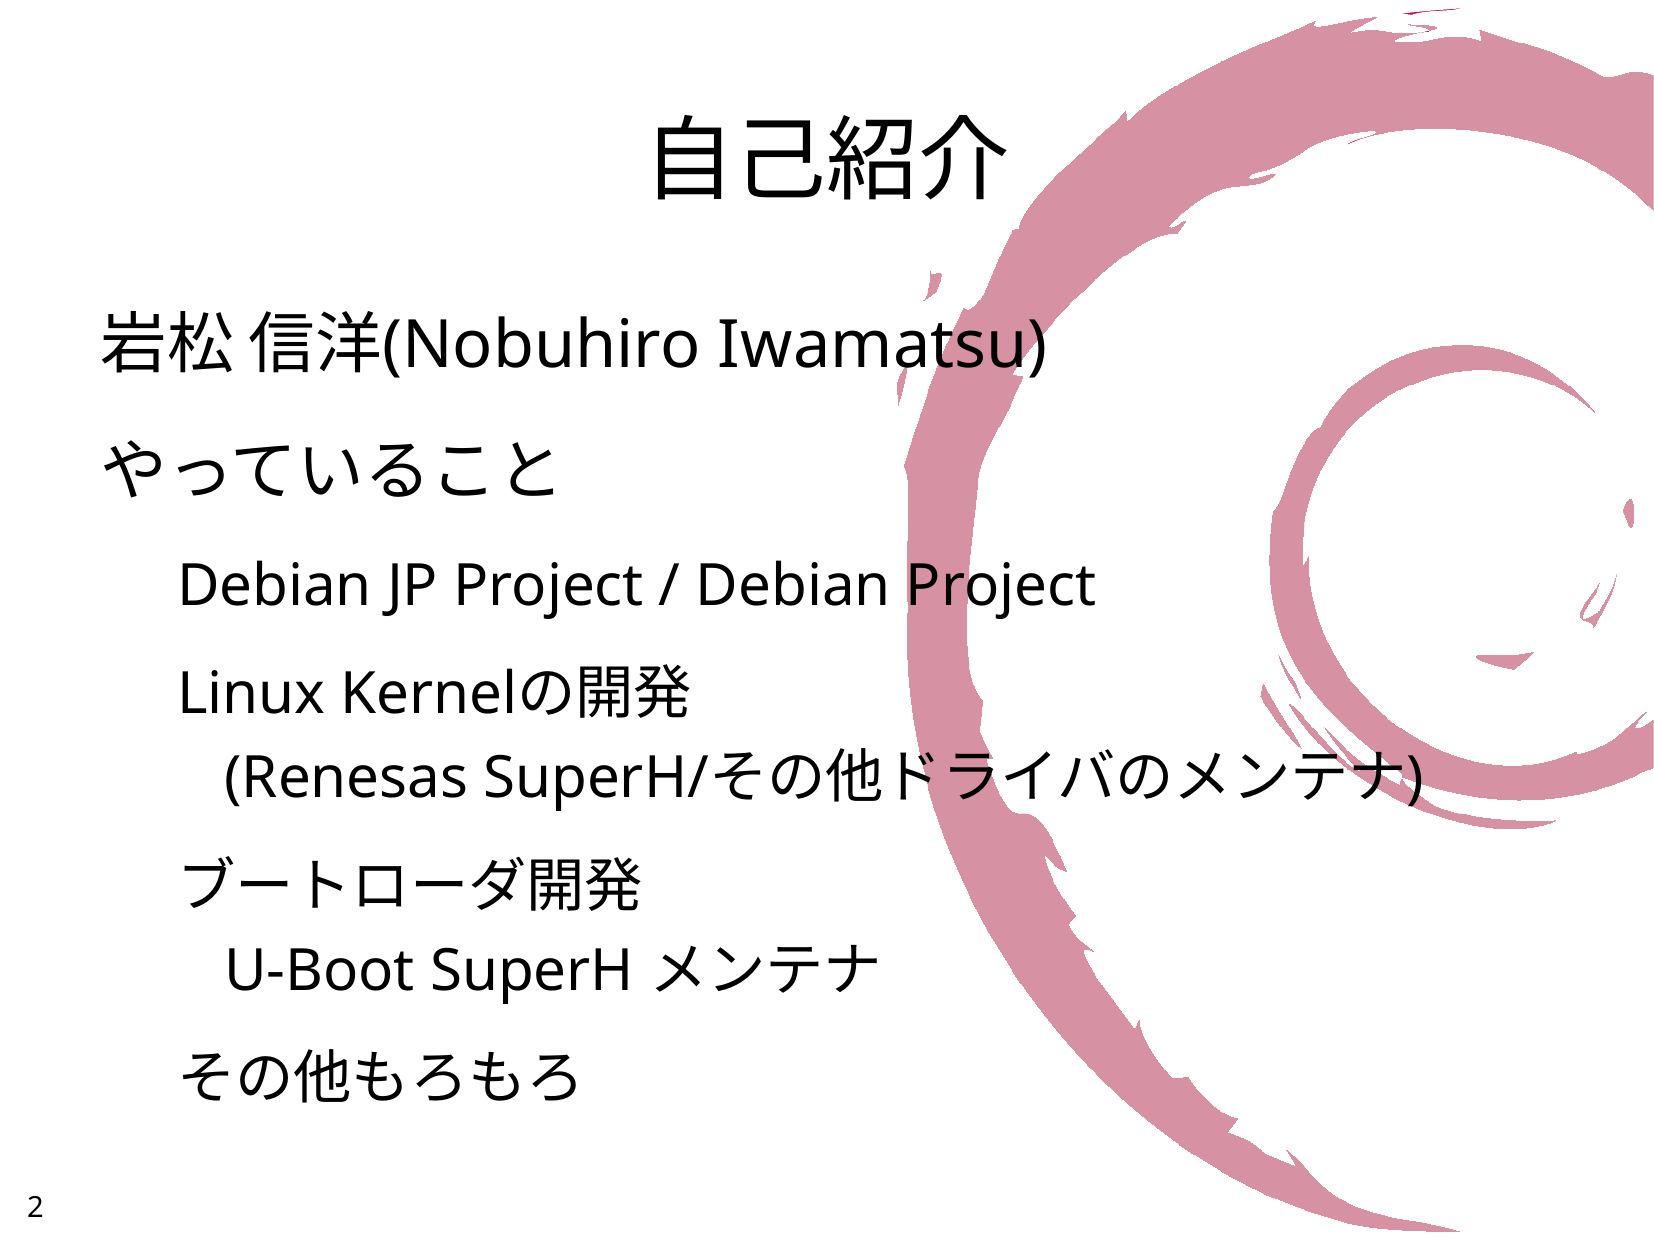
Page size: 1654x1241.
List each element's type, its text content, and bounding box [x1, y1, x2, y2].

picture [886, 0, 1654, 1241]
title 自己紹介 [82, 49, 1571, 257]
list 岩松 信洋(Nobuhiro Iwamatsu) やっていること Debian JP Project / Debian Project Linux Kernelの開発 (Renesas SuperH/その他ドライバのメンテナ) ブートローダ開発 U-Boot SuperH メンテナ その他もろもろ [82, 290, 1571, 1109]
